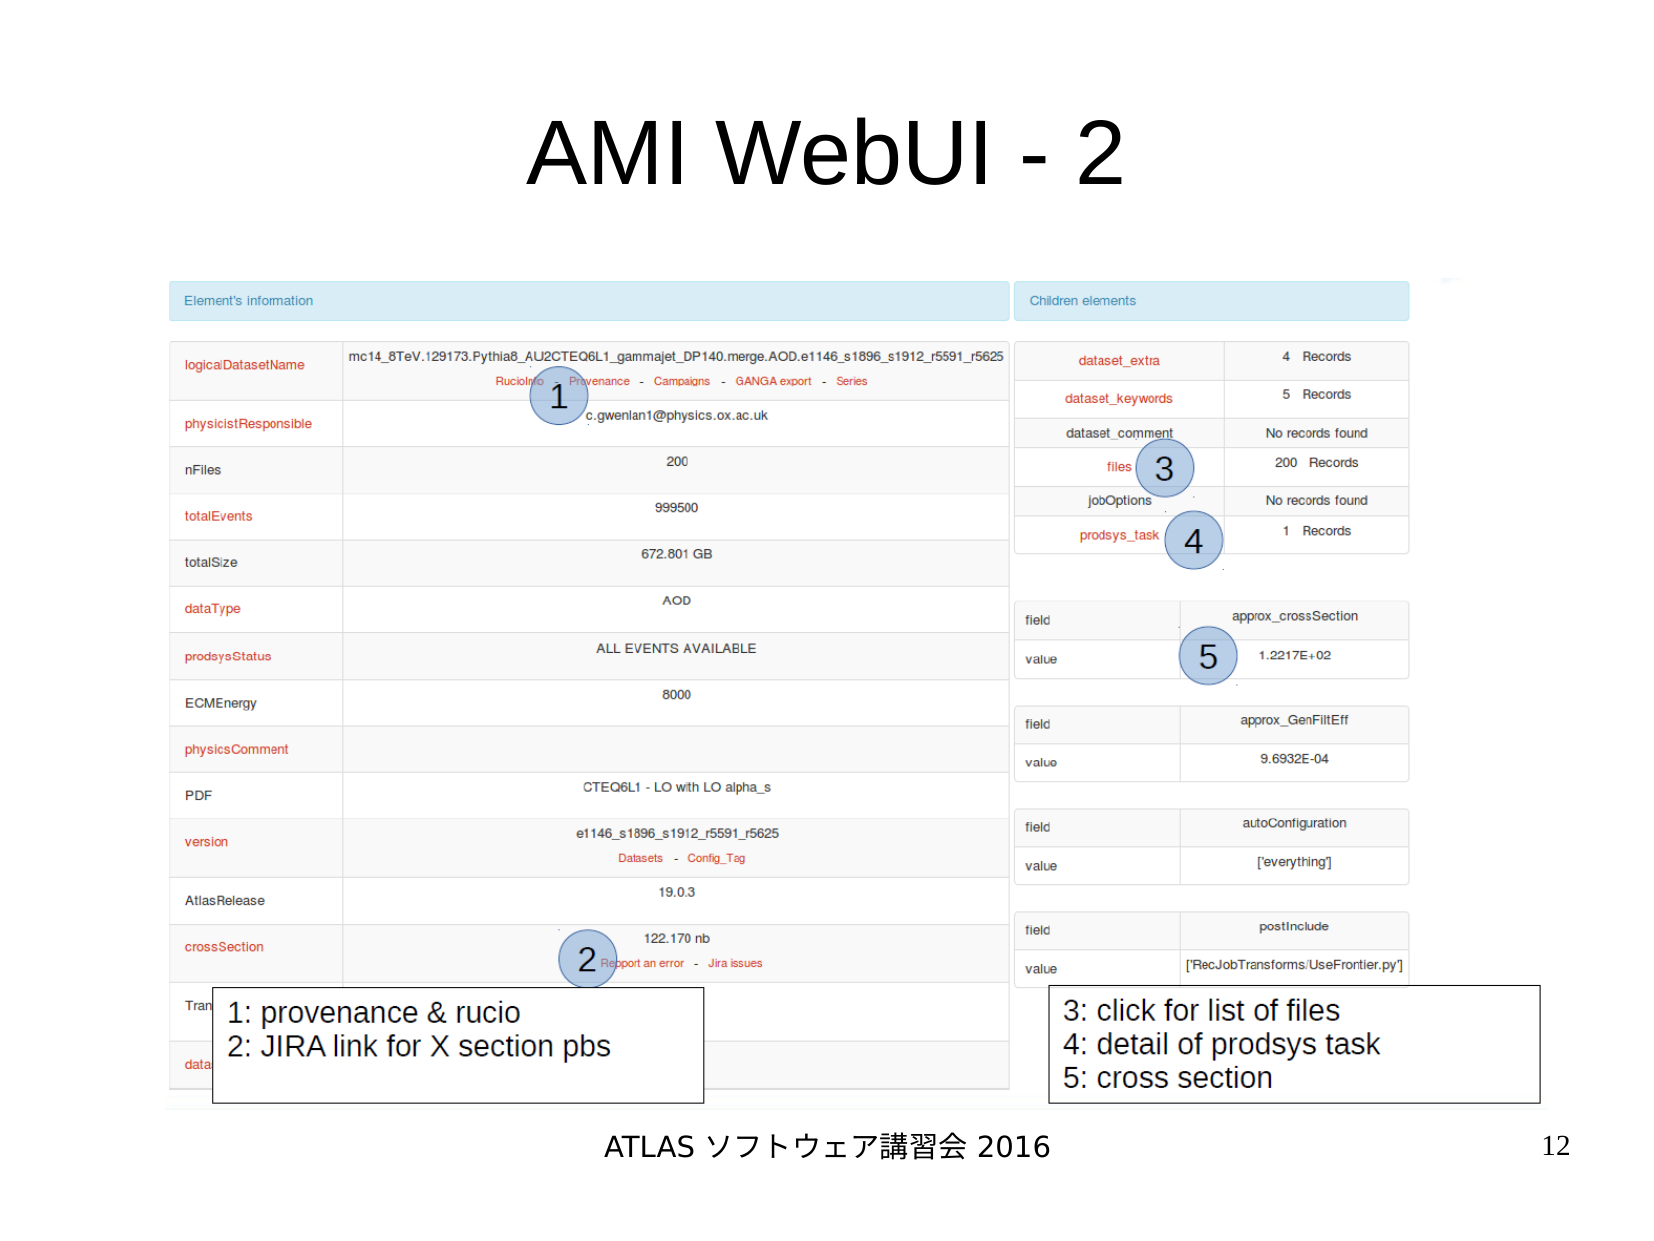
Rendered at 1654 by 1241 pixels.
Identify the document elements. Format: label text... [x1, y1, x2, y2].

title AMI WebUI - 2 [82, 49, 1571, 257]
picture [165, 278, 1548, 1110]
